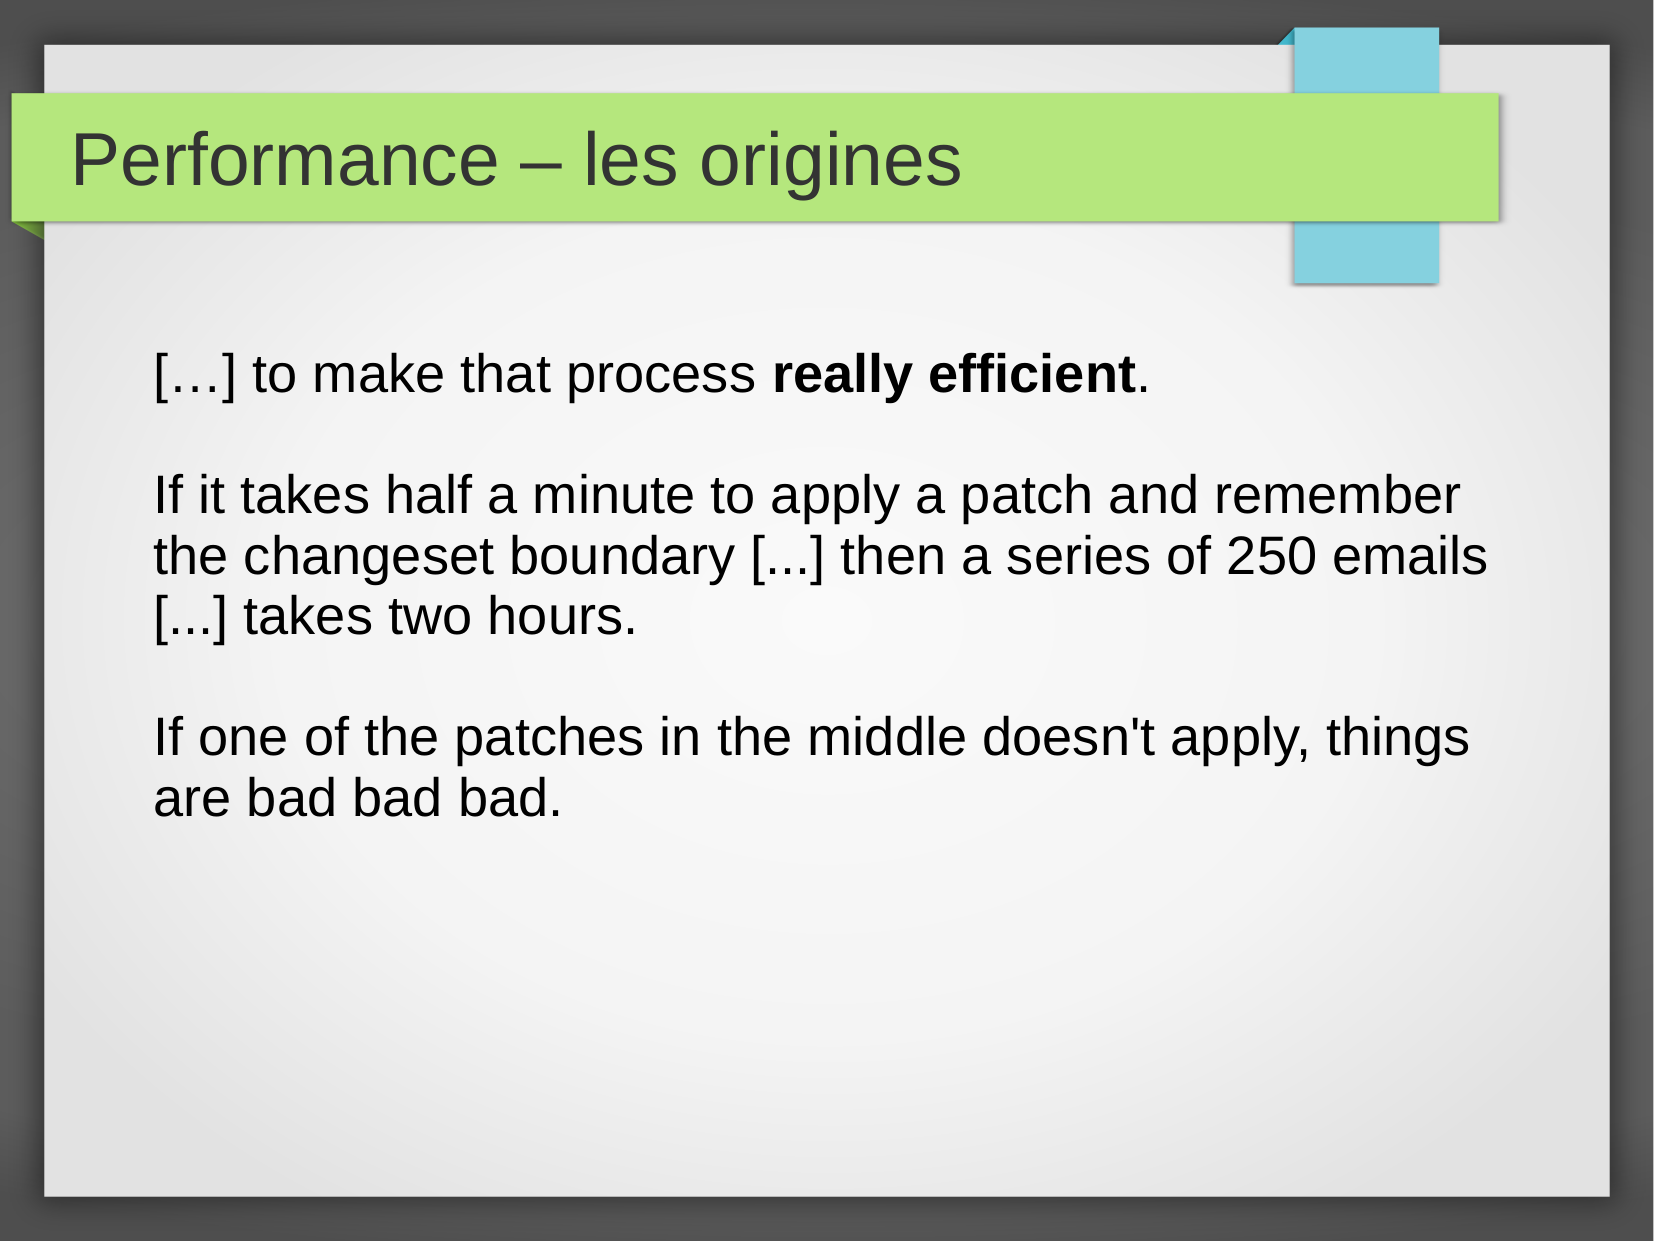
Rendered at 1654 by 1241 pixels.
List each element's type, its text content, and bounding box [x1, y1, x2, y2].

title Performance – les origines [70, 106, 1229, 213]
picture [0, 0, 1654, 1241]
list […] to make that process really efficient. If it takes half a minute to apply a patch and remember the changeset boundary [...] then a series of 250 emails [...] takes two hours. If one of the patches in the middle doesn't apply, things are bad bad bad. [82, 343, 1538, 1063]
